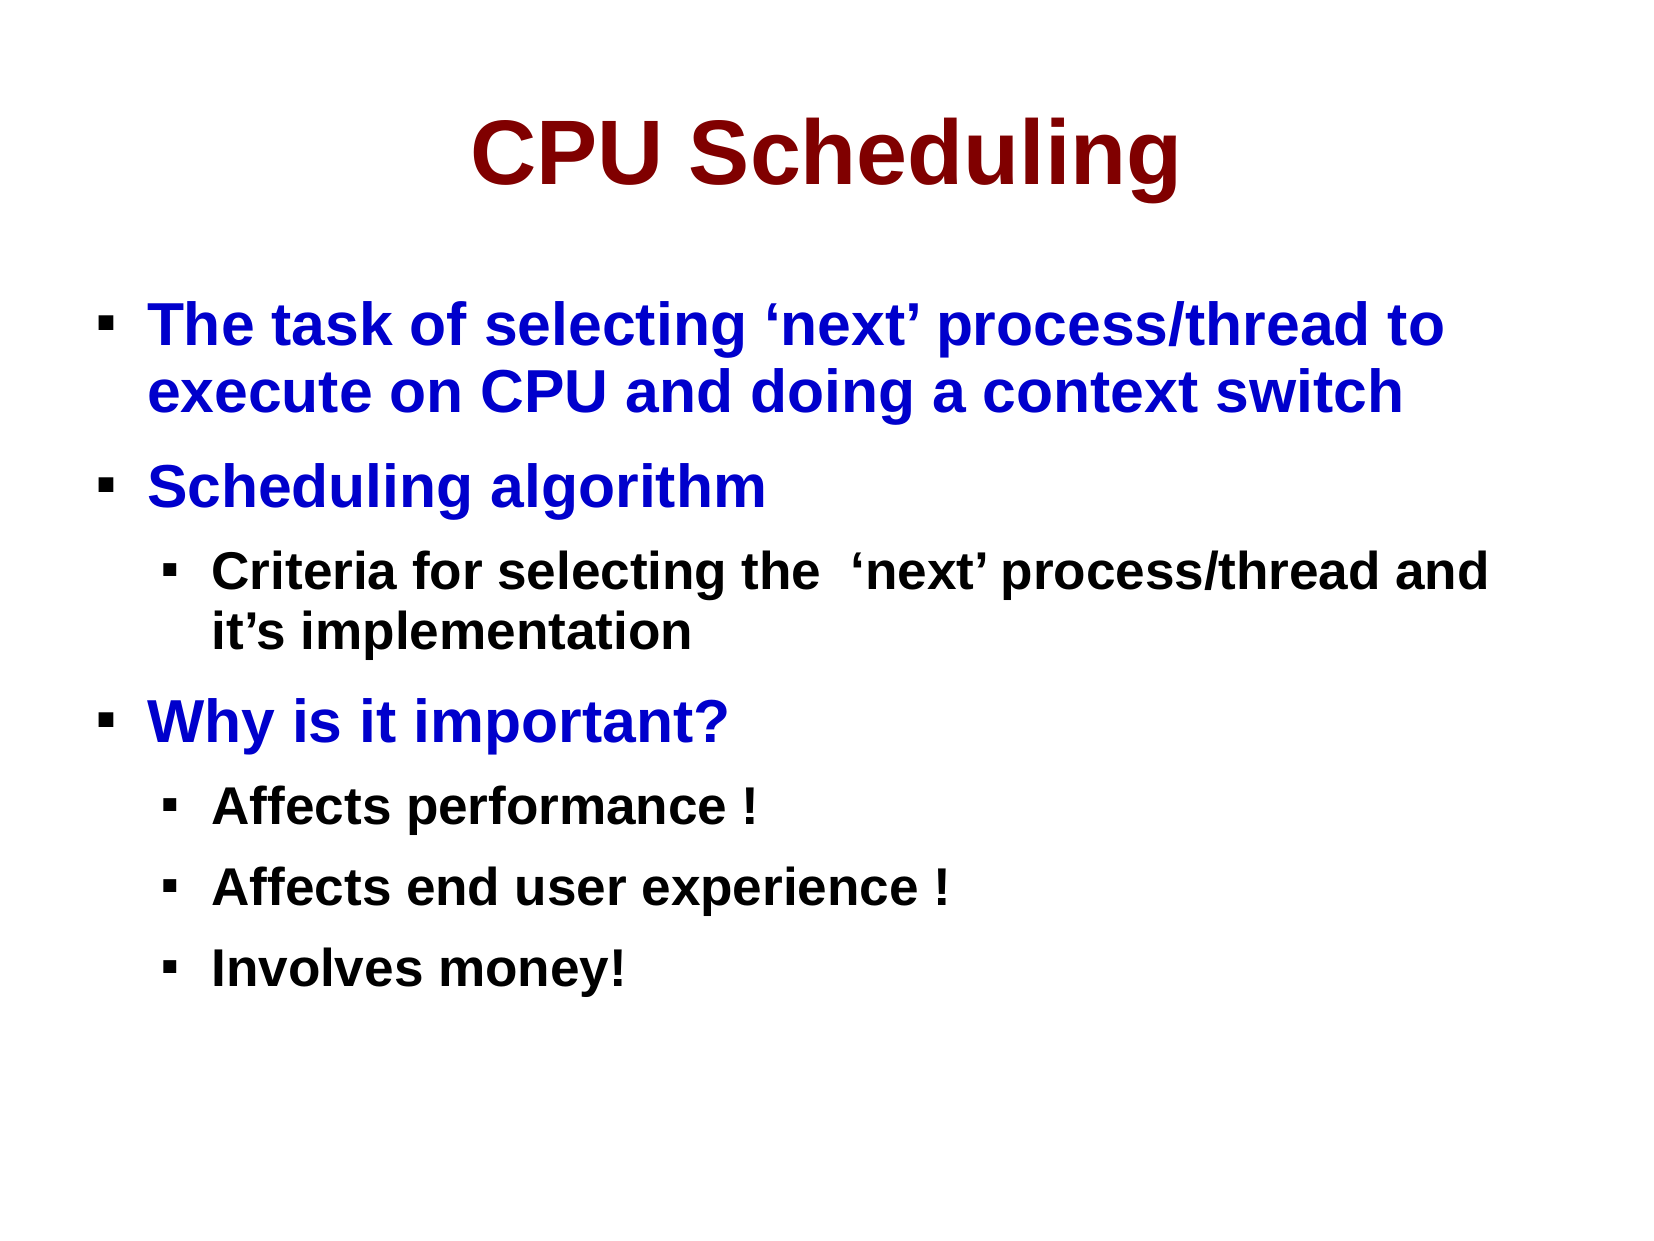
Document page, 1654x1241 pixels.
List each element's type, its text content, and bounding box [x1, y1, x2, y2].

list The task of selecting ‘next’ process/thread to execute on CPU and doing a context switch Scheduling algorithm Criteria for selecting the ‘next’ process/thread and it’s implementation Why is it important? Affects performance ! Affects end user experience ! Involves money! [82, 290, 1571, 1010]
title CPU Scheduling [82, 49, 1571, 257]
